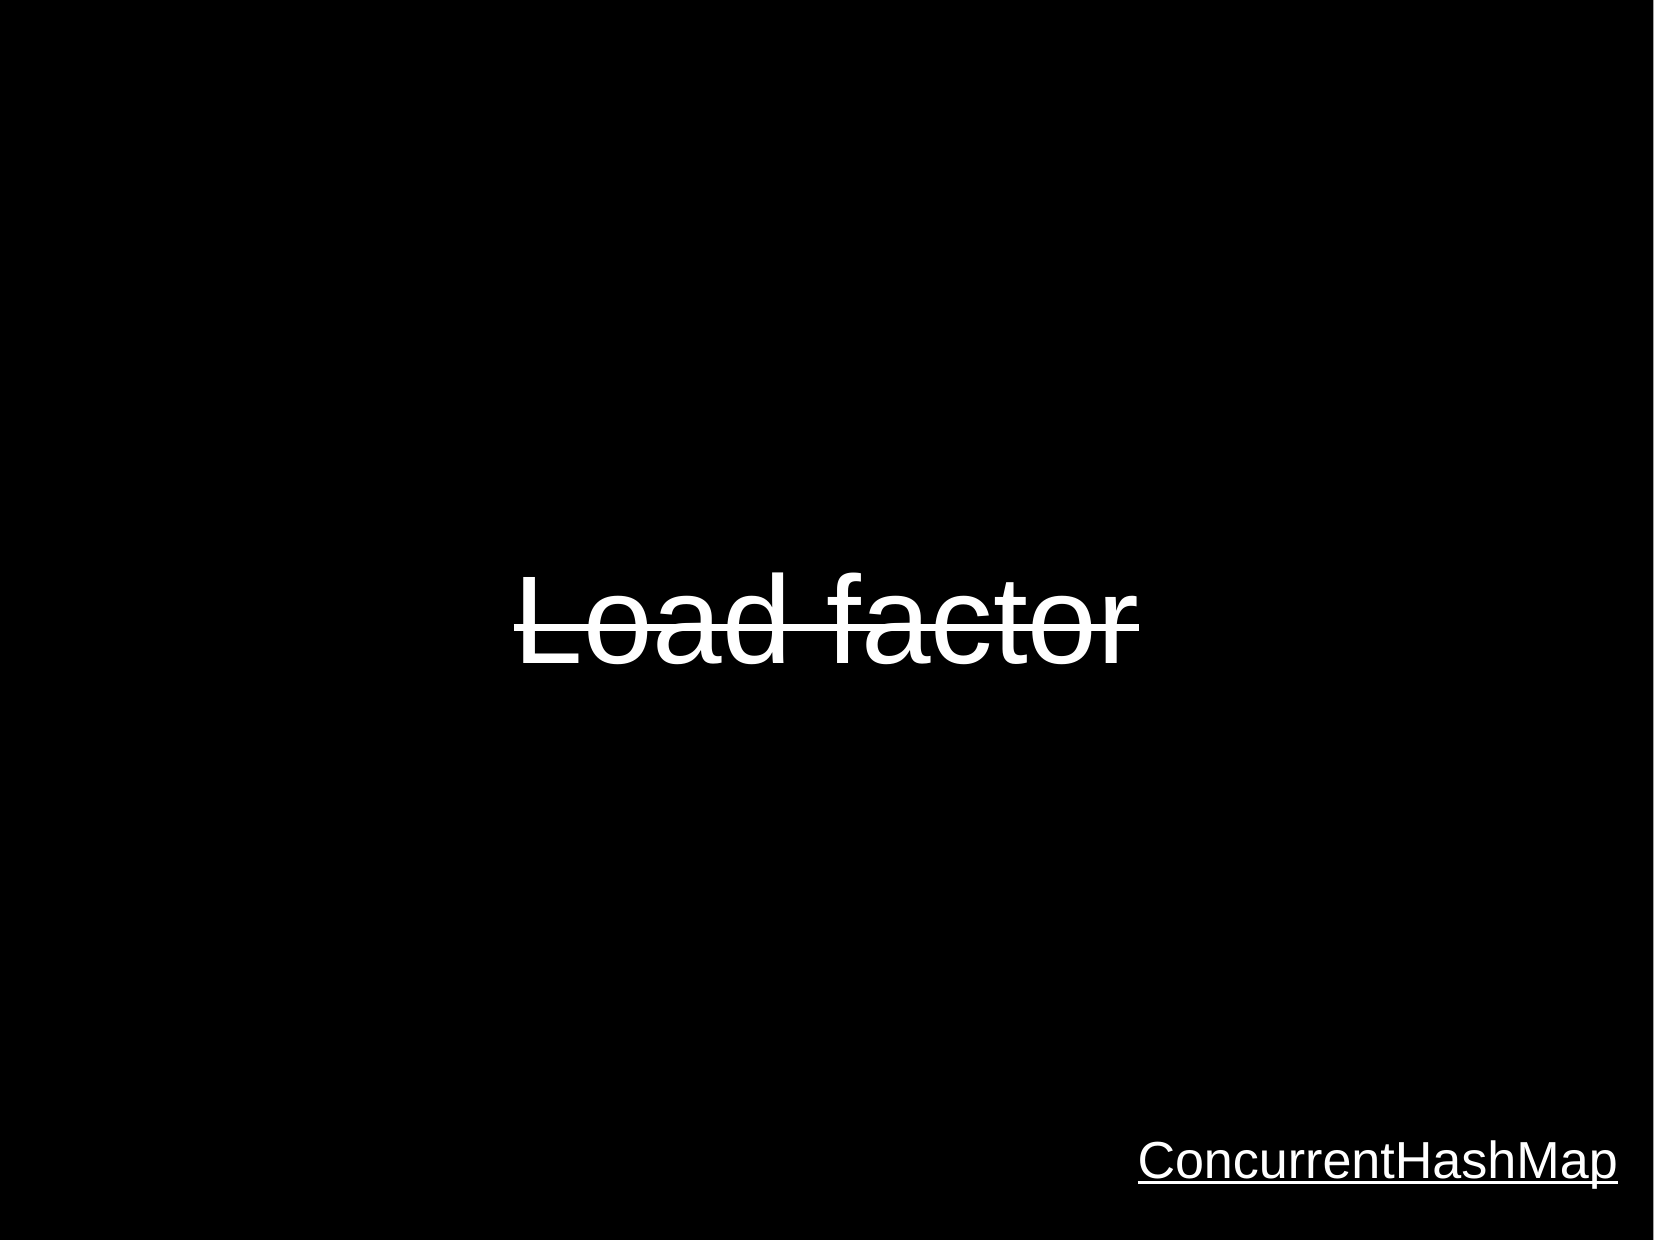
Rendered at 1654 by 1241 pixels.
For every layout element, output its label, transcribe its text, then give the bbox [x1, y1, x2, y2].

subtitle Load factor [0, 0, 1654, 1241]
text_box ConcurrentHashMap [1100, 1080, 1654, 1241]
